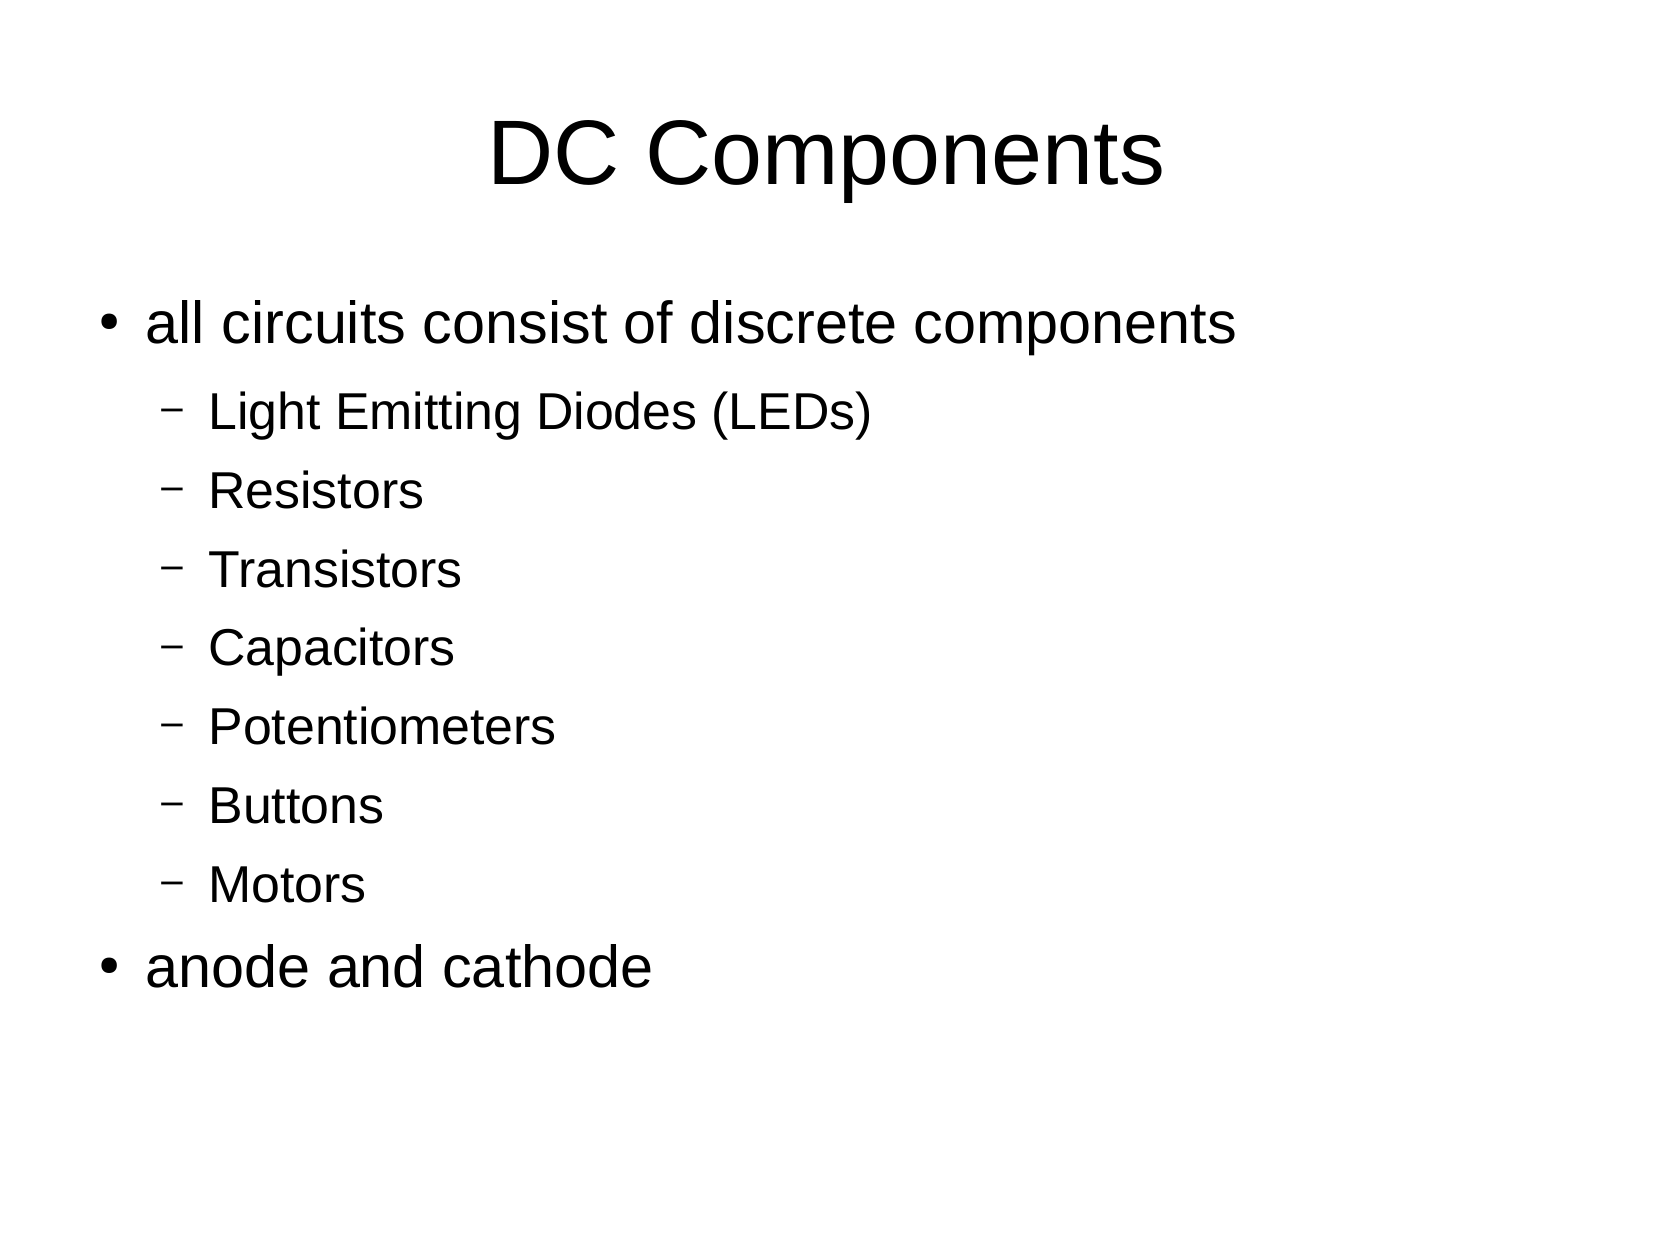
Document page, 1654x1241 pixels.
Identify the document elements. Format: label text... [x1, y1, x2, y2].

title DC Components [82, 49, 1571, 257]
list all circuits consist of discrete components Light Emitting Diodes (LEDs) Resistors Transistors Capacitors Potentiometers Buttons Motors anode and cathode [82, 290, 1571, 1010]
